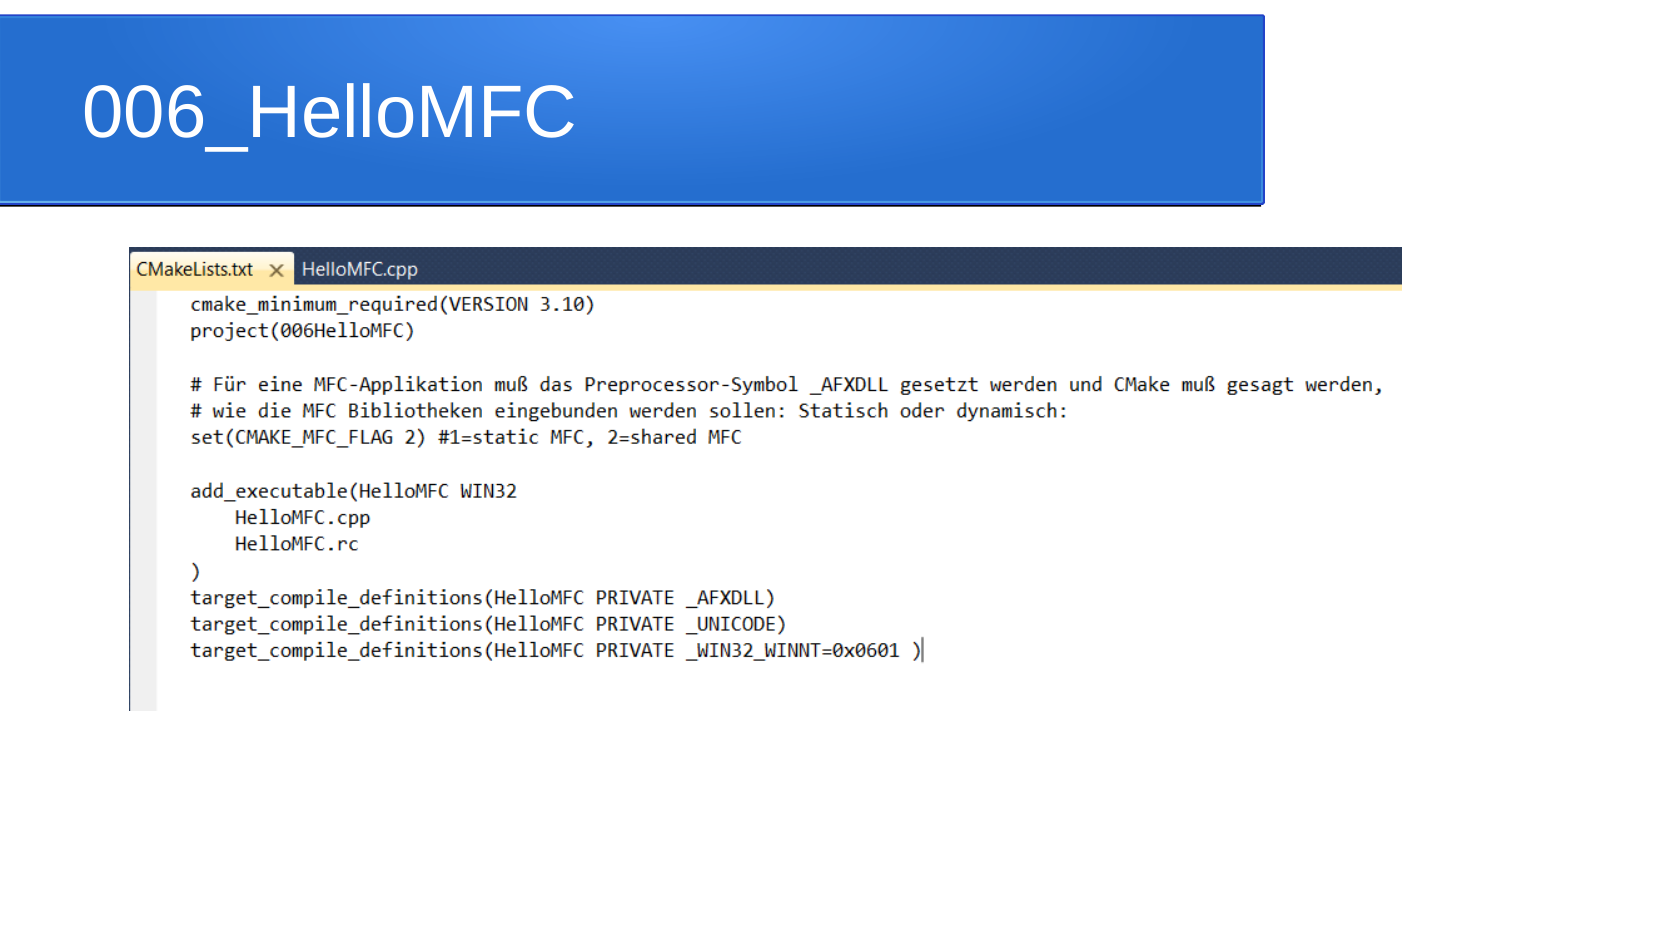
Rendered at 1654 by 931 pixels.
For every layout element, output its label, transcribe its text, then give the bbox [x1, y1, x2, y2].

title 006_HelloMFC [82, 35, 1235, 189]
picture [129, 247, 1402, 711]
